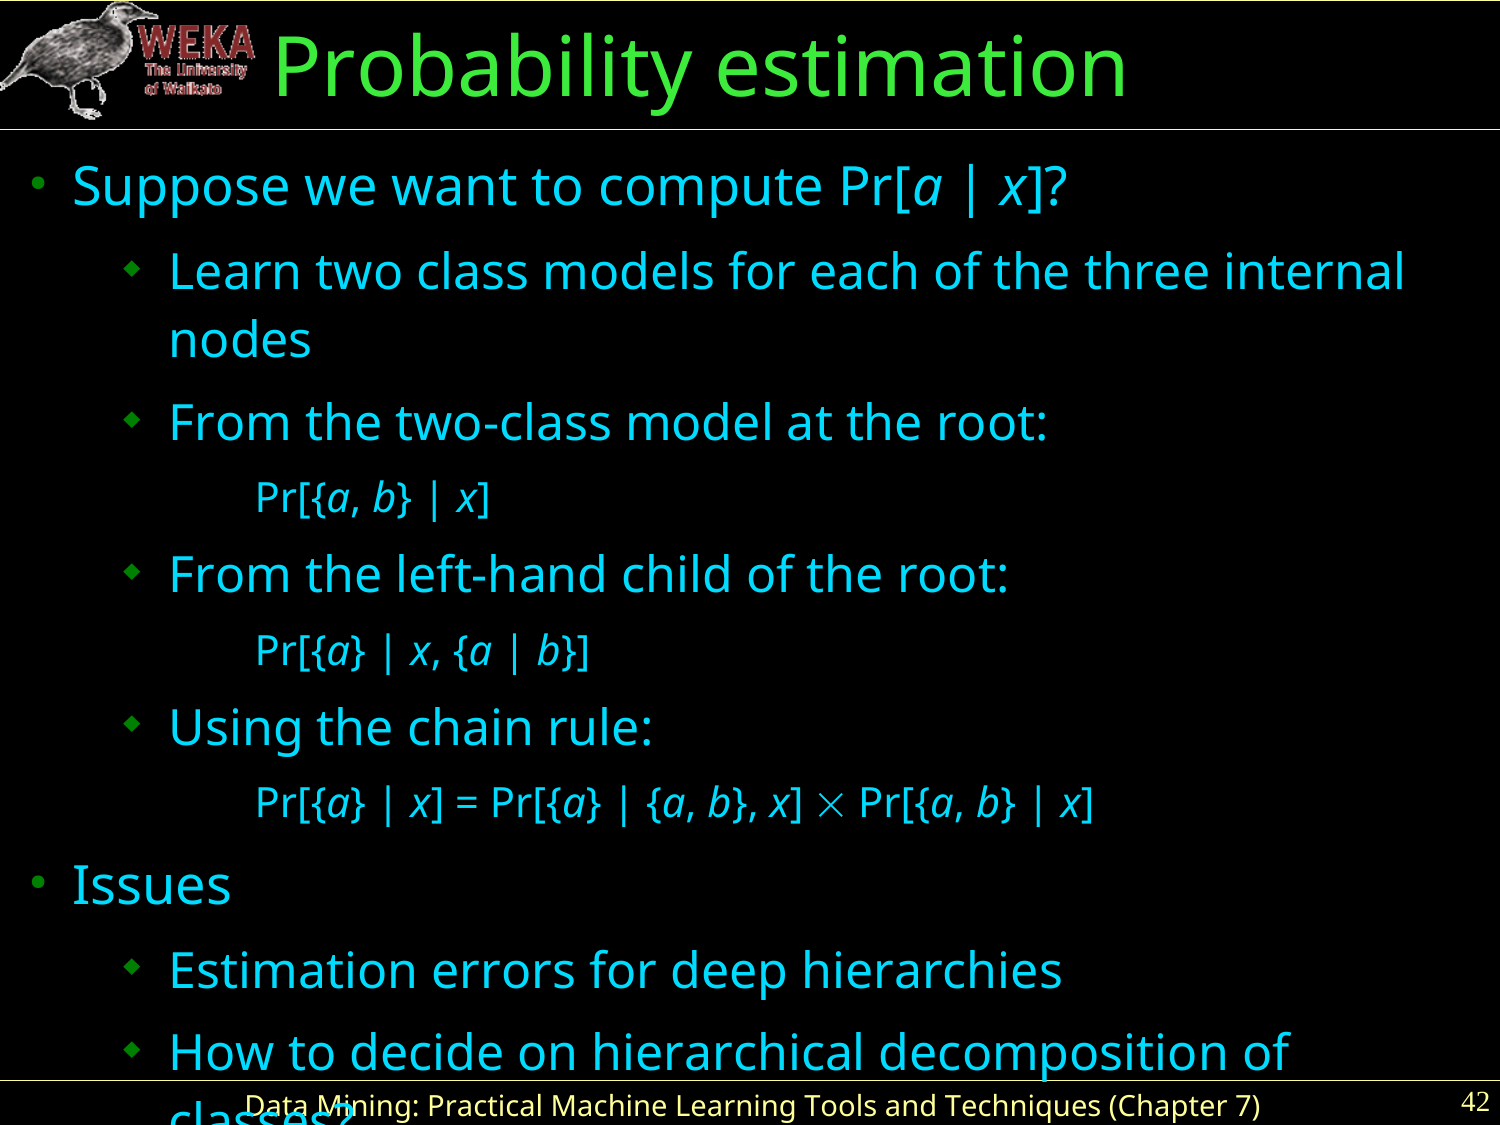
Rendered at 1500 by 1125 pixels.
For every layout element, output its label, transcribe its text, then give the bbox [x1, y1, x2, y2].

list Suppose we want to compute Pr[a | x]? Learn two class models for each of the three internal nodes From the two-class model at the root: Pr[{a, b} | x] From the left-hand child of the root: Pr[{a} | x, {a | b}] Using the chain rule: Pr[{a} | x] = Pr[{a} | {a, b}, x] × Pr[{a, b} | x] Issues Estimation errors for deep hierarchies How to decide on hierarchical decomposition of classes? [29, 147, 1477, 1063]
picture [0, 1, 263, 129]
title Probability estimation [263, 0, 1500, 159]
